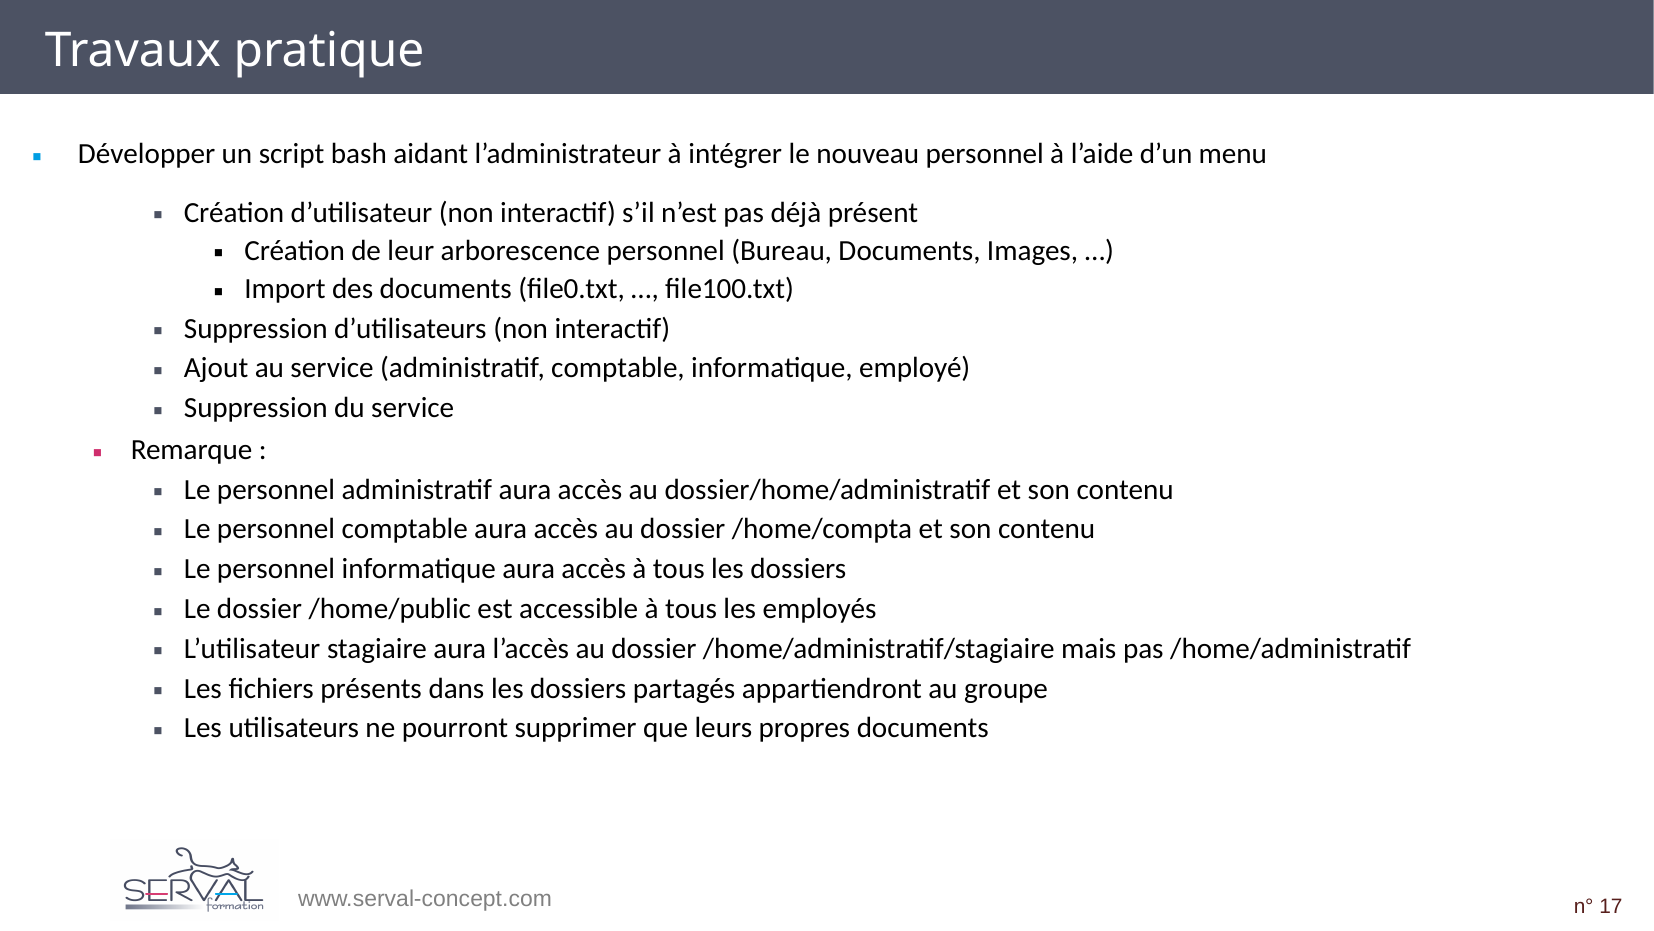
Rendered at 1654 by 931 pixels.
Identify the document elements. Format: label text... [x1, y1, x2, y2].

list Développer un script bash aidant l’administrateur à intégrer le nouveau personnel à l’aide d’un menu Création d’utilisateur (non interactif) s’il n’est pas déjà présent Création de leur arborescence personnel (Bureau, Documents, Images, …) Import des documents (file0.txt, …, file100.txt) Suppression d’utilisateurs (non interactif) Ajout au service (administratif, comptable, informatique, employé) Suppression du service Remarque : Le personnel administratif aura accès au dossier/home/administratif et son contenu Le personnel comptable aura accès au dossier /home/compta et son contenu Le personnel informatique aura accès à tous les dossiers Le dossier /home/public est accessible à tous les employés L’utilisateur stagiaire aura l’accès au dossier /home/administratif/stagiaire mais pas /home/administratif Les fichiers présents dans les dossiers partagés appartiendront au groupe Les utilisateurs ne pourront supprimer que leurs propres documents [32, 141, 1635, 890]
title Travaux pratique [32, 0, 1635, 94]
picture [110, 890, 279, 921]
